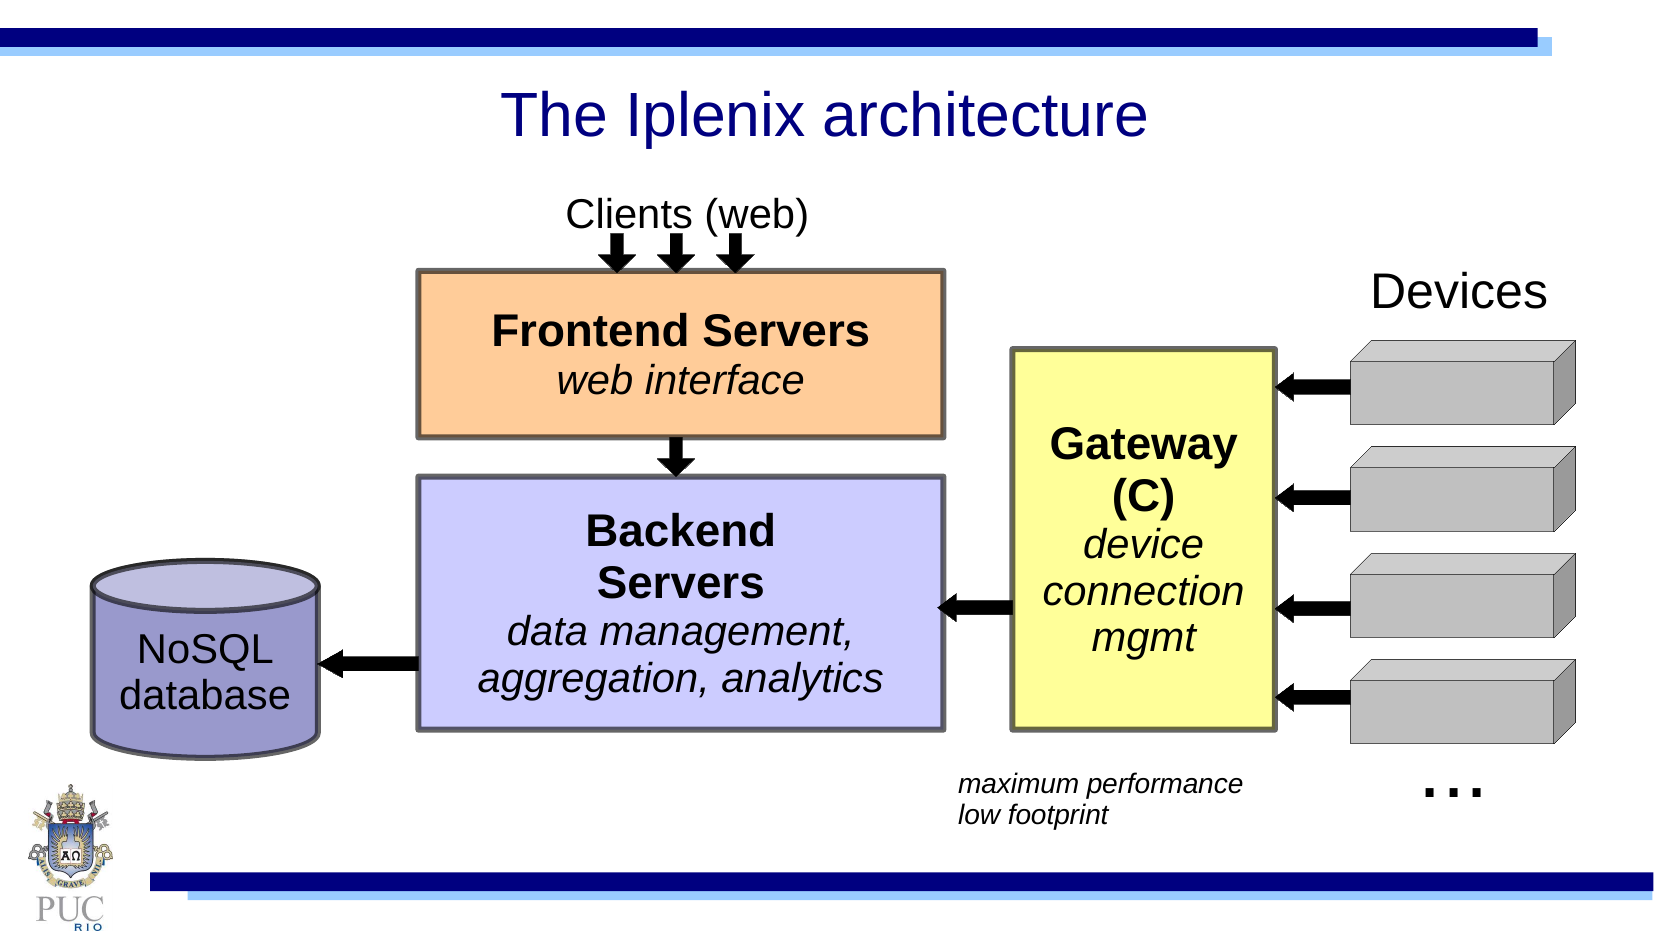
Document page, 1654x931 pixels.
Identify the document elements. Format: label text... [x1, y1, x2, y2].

text_box [657, 233, 695, 273]
text_box maximum performance low footprint [943, 760, 1259, 839]
text_box [937, 593, 1013, 622]
text_box NoSQL database [92, 588, 318, 758]
text_box [1275, 659, 1576, 744]
text_box ... [1404, 714, 1558, 823]
text_box Clients (web) [550, 183, 851, 245]
text_box Frontend Servers web interface [418, 270, 944, 438]
text_box [1275, 340, 1576, 425]
text_box [657, 437, 695, 477]
text_box [716, 233, 755, 273]
text_box Backend Servers data management, aggregation, analytics [418, 476, 944, 730]
text_box Gateway (C) device connection mgmt [1012, 349, 1275, 730]
title The Iplenix architecture [37, 37, 1613, 193]
text_box [1275, 553, 1576, 638]
text_box [317, 649, 419, 678]
text_box Devices [1355, 256, 1564, 327]
text_box [598, 233, 636, 273]
text_box [1275, 446, 1576, 532]
picture [28, 784, 113, 931]
